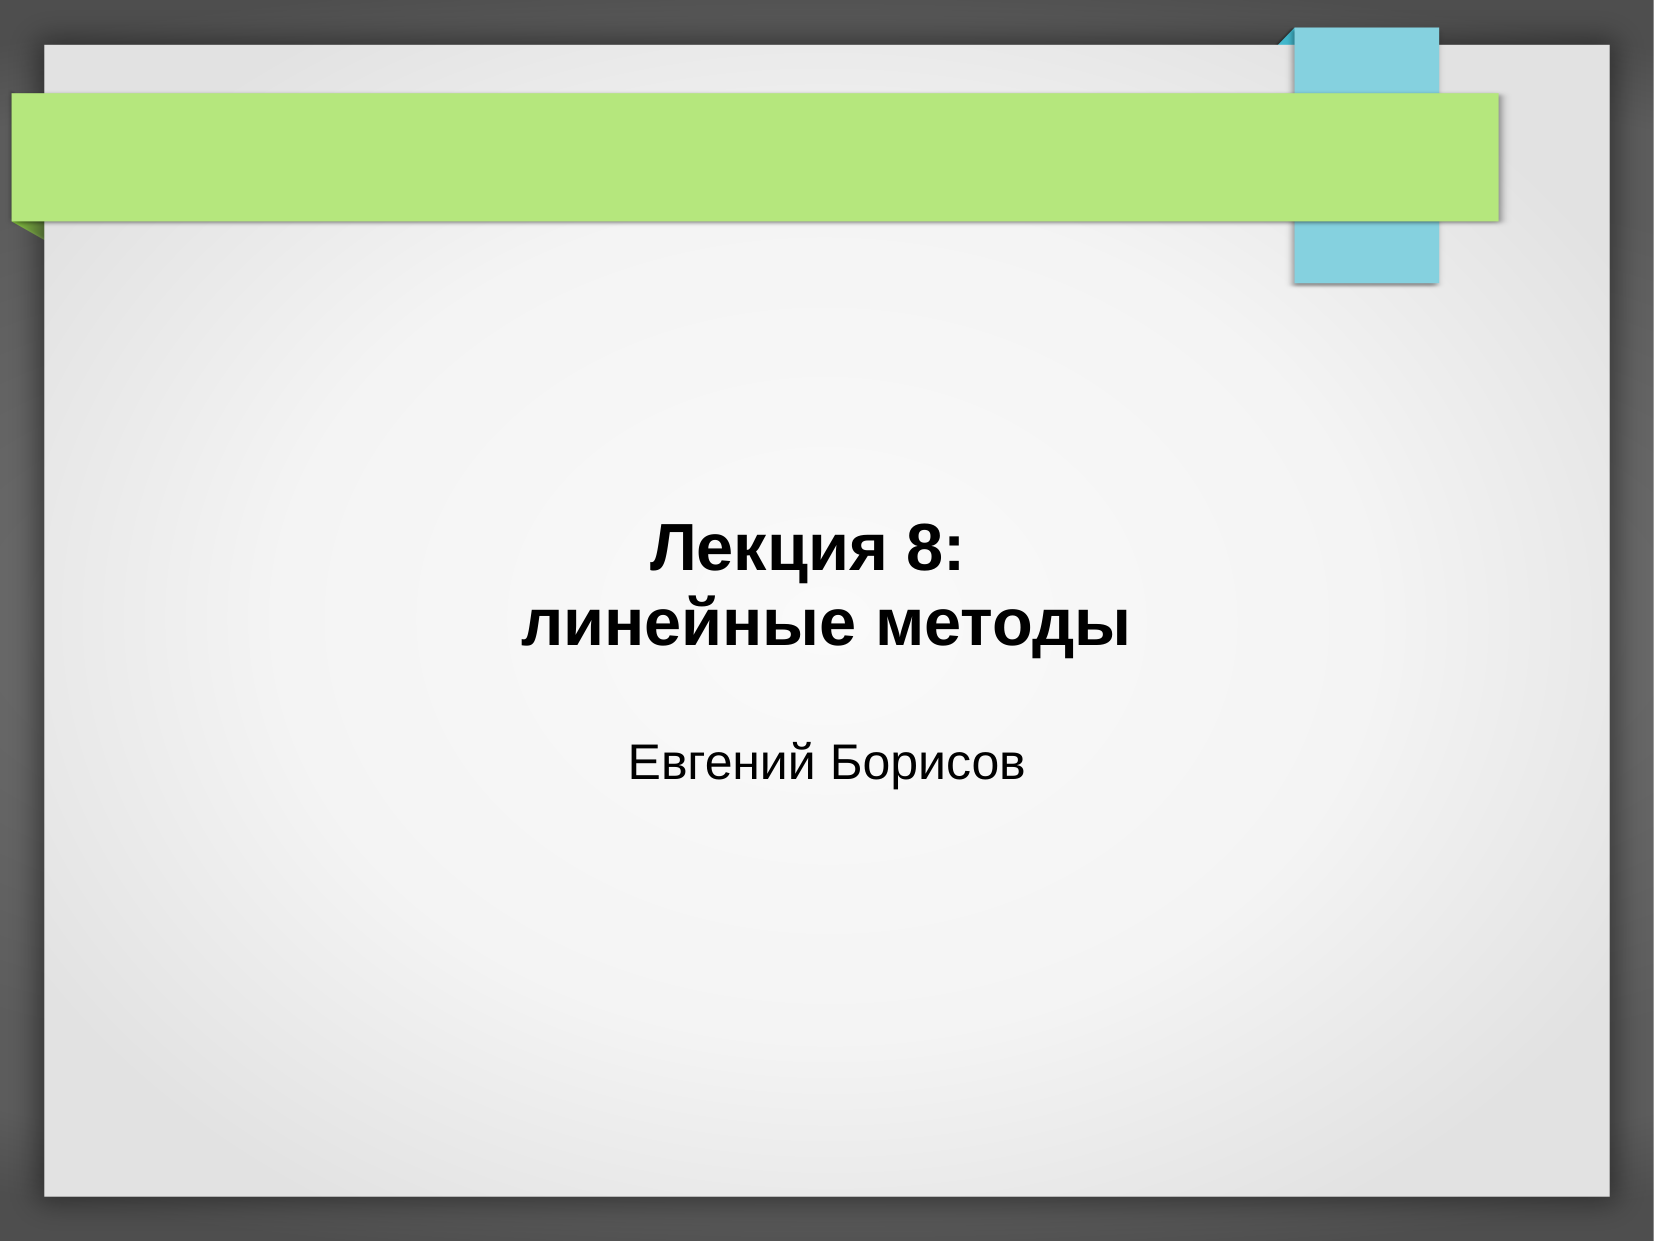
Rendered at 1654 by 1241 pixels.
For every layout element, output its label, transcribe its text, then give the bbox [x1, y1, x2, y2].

picture [0, 0, 1654, 1241]
subtitle Лекция 8: линейные методы Евгений Борисов [82, 290, 1571, 1010]
